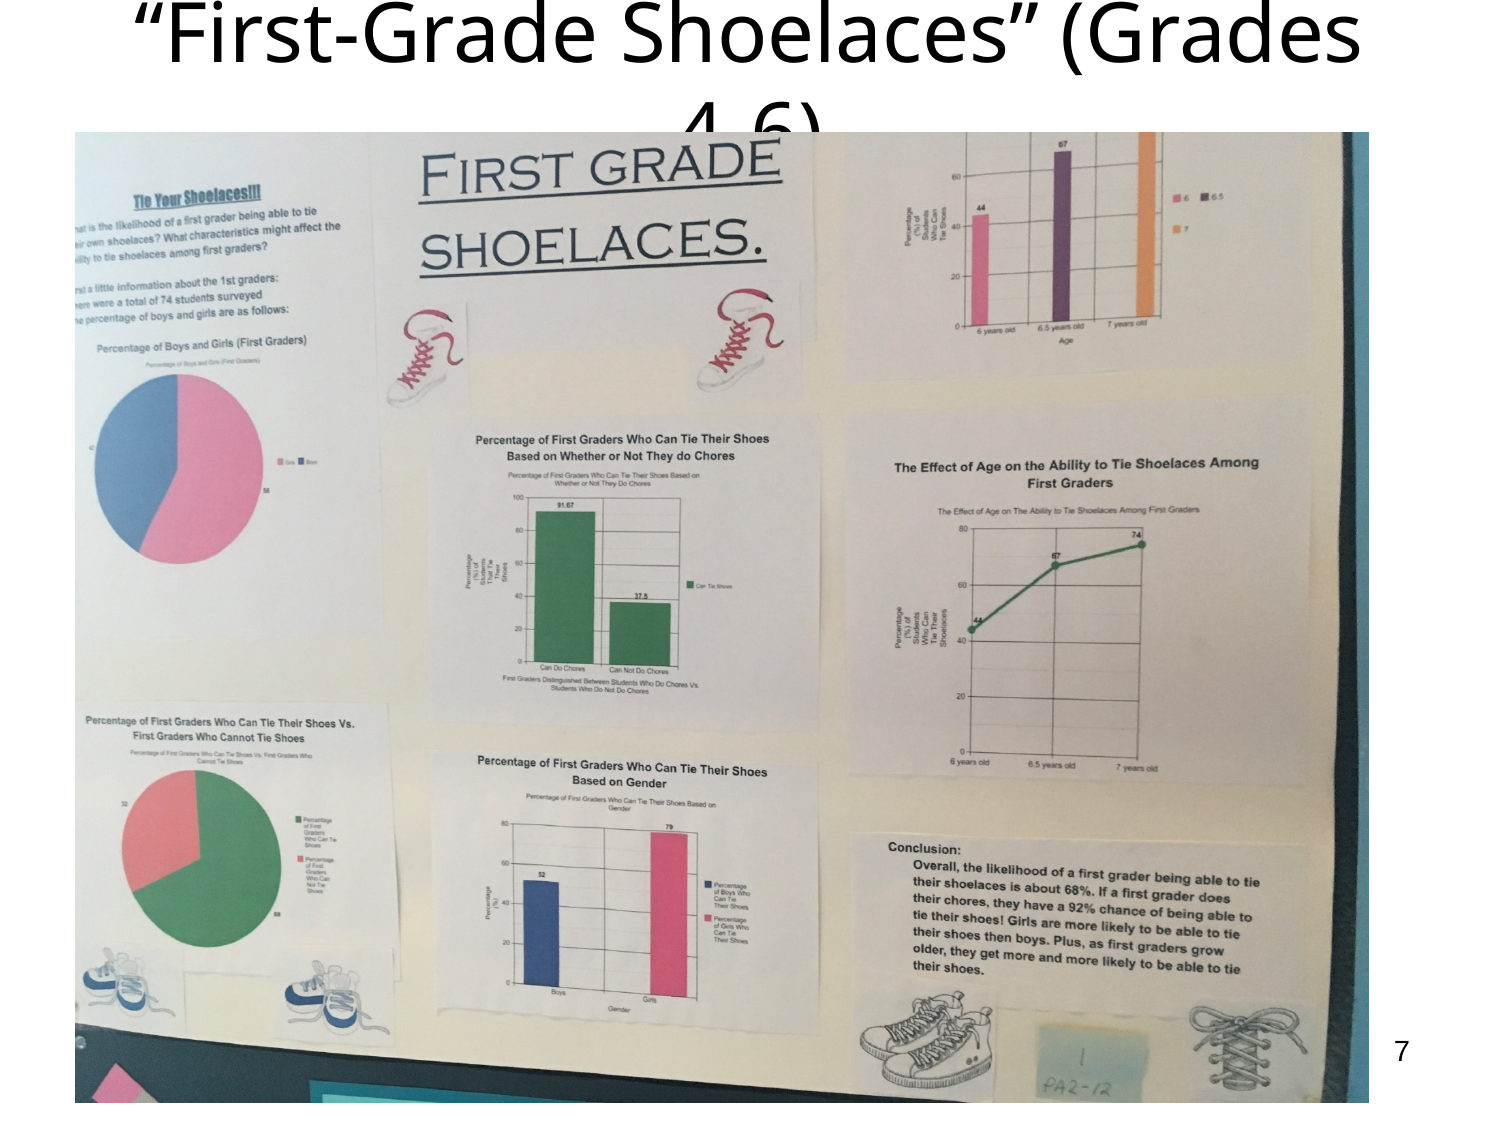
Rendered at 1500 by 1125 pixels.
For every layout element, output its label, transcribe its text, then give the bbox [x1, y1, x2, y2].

slide_number <number> [1369, 1024, 1425, 1103]
title “First-Grade Shoelaces” (Grades 4-6) [75, 24, 1425, 133]
picture [75, 132, 1369, 1103]
